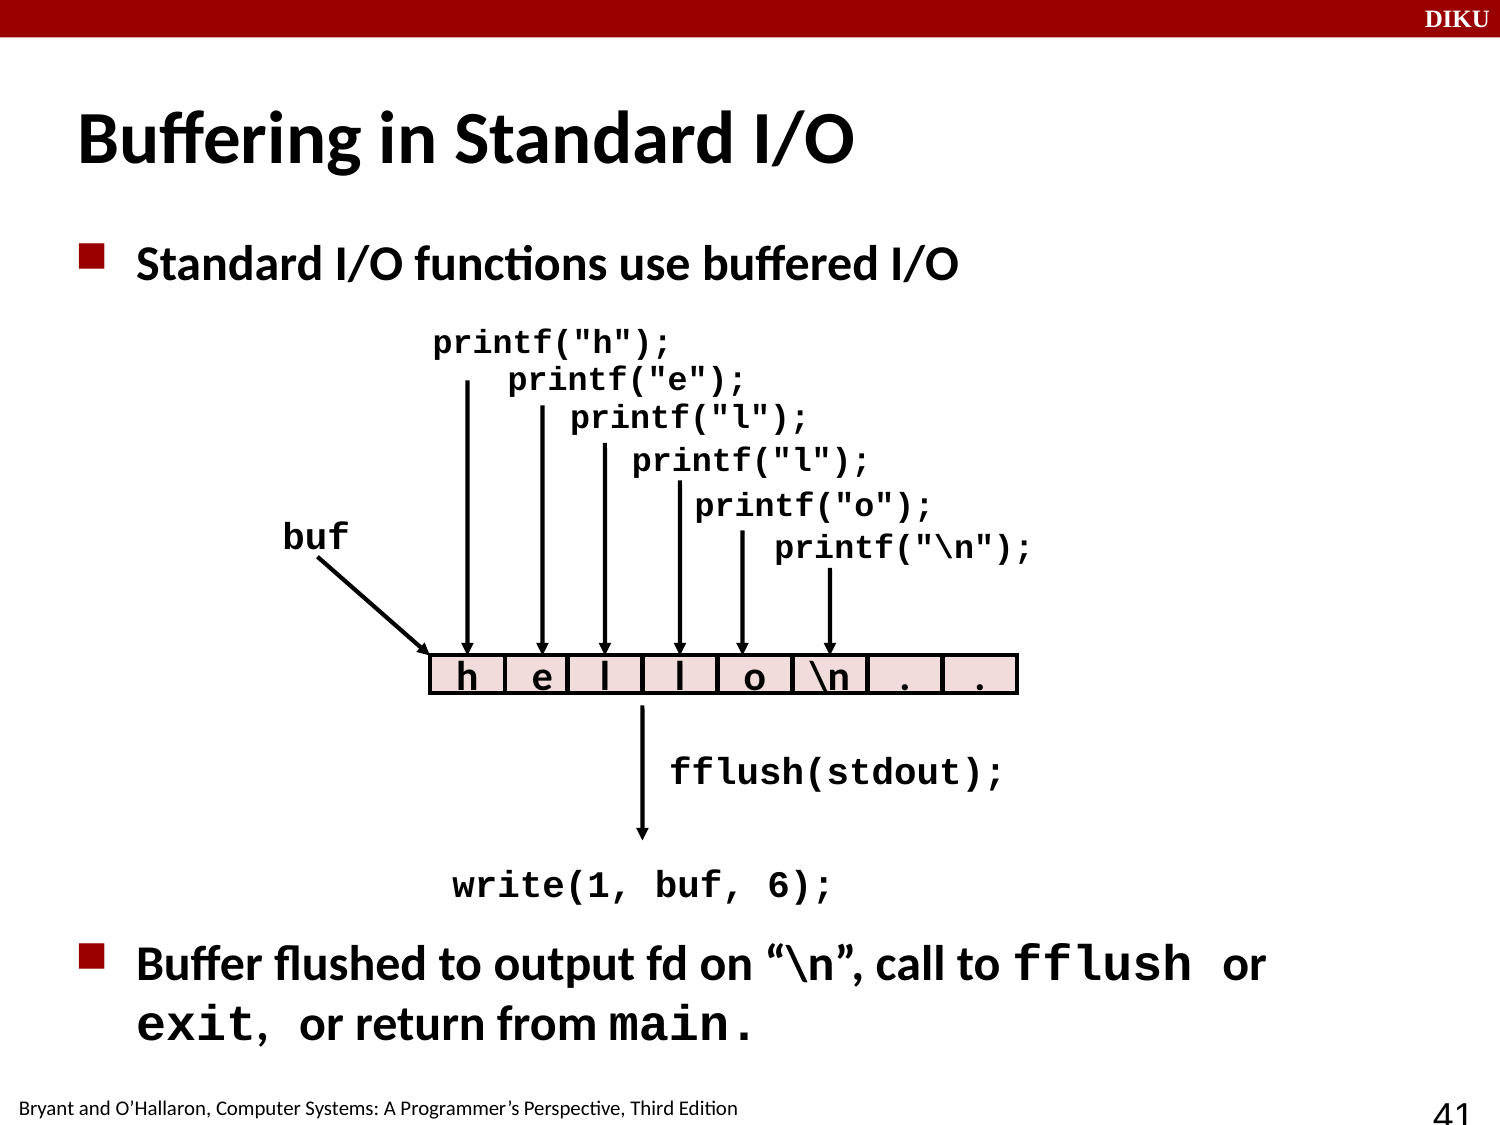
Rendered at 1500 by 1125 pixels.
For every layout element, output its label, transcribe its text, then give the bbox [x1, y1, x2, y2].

text_box printf("h"); [417, 312, 688, 368]
text_box printf("e"); [492, 350, 763, 405]
text_box \n [792, 655, 867, 693]
text_box o [717, 655, 792, 693]
text_box Buffering in Standard I/O [62, 71, 1308, 197]
text_box h [429, 655, 504, 693]
text_box write(1, buf, 6); [437, 852, 850, 913]
text_box buf [267, 504, 365, 565]
text_box . [867, 655, 942, 693]
text_box e [504, 655, 567, 693]
text_box printf("\n"); [759, 517, 1050, 573]
text_box fflush(stdout); [654, 739, 1022, 800]
text_box printf("l"); [555, 387, 826, 443]
text_box l [567, 655, 642, 693]
text_box . [942, 655, 1018, 693]
text_box l [642, 655, 717, 693]
text_box printf("l"); [617, 430, 887, 486]
text_box Standard I/O functions use buffered I/O Buffer flushed to output fd on “\n”, call to fflush or exit, or return from main. [65, 223, 1361, 1088]
text_box printf("o"); [679, 475, 950, 530]
